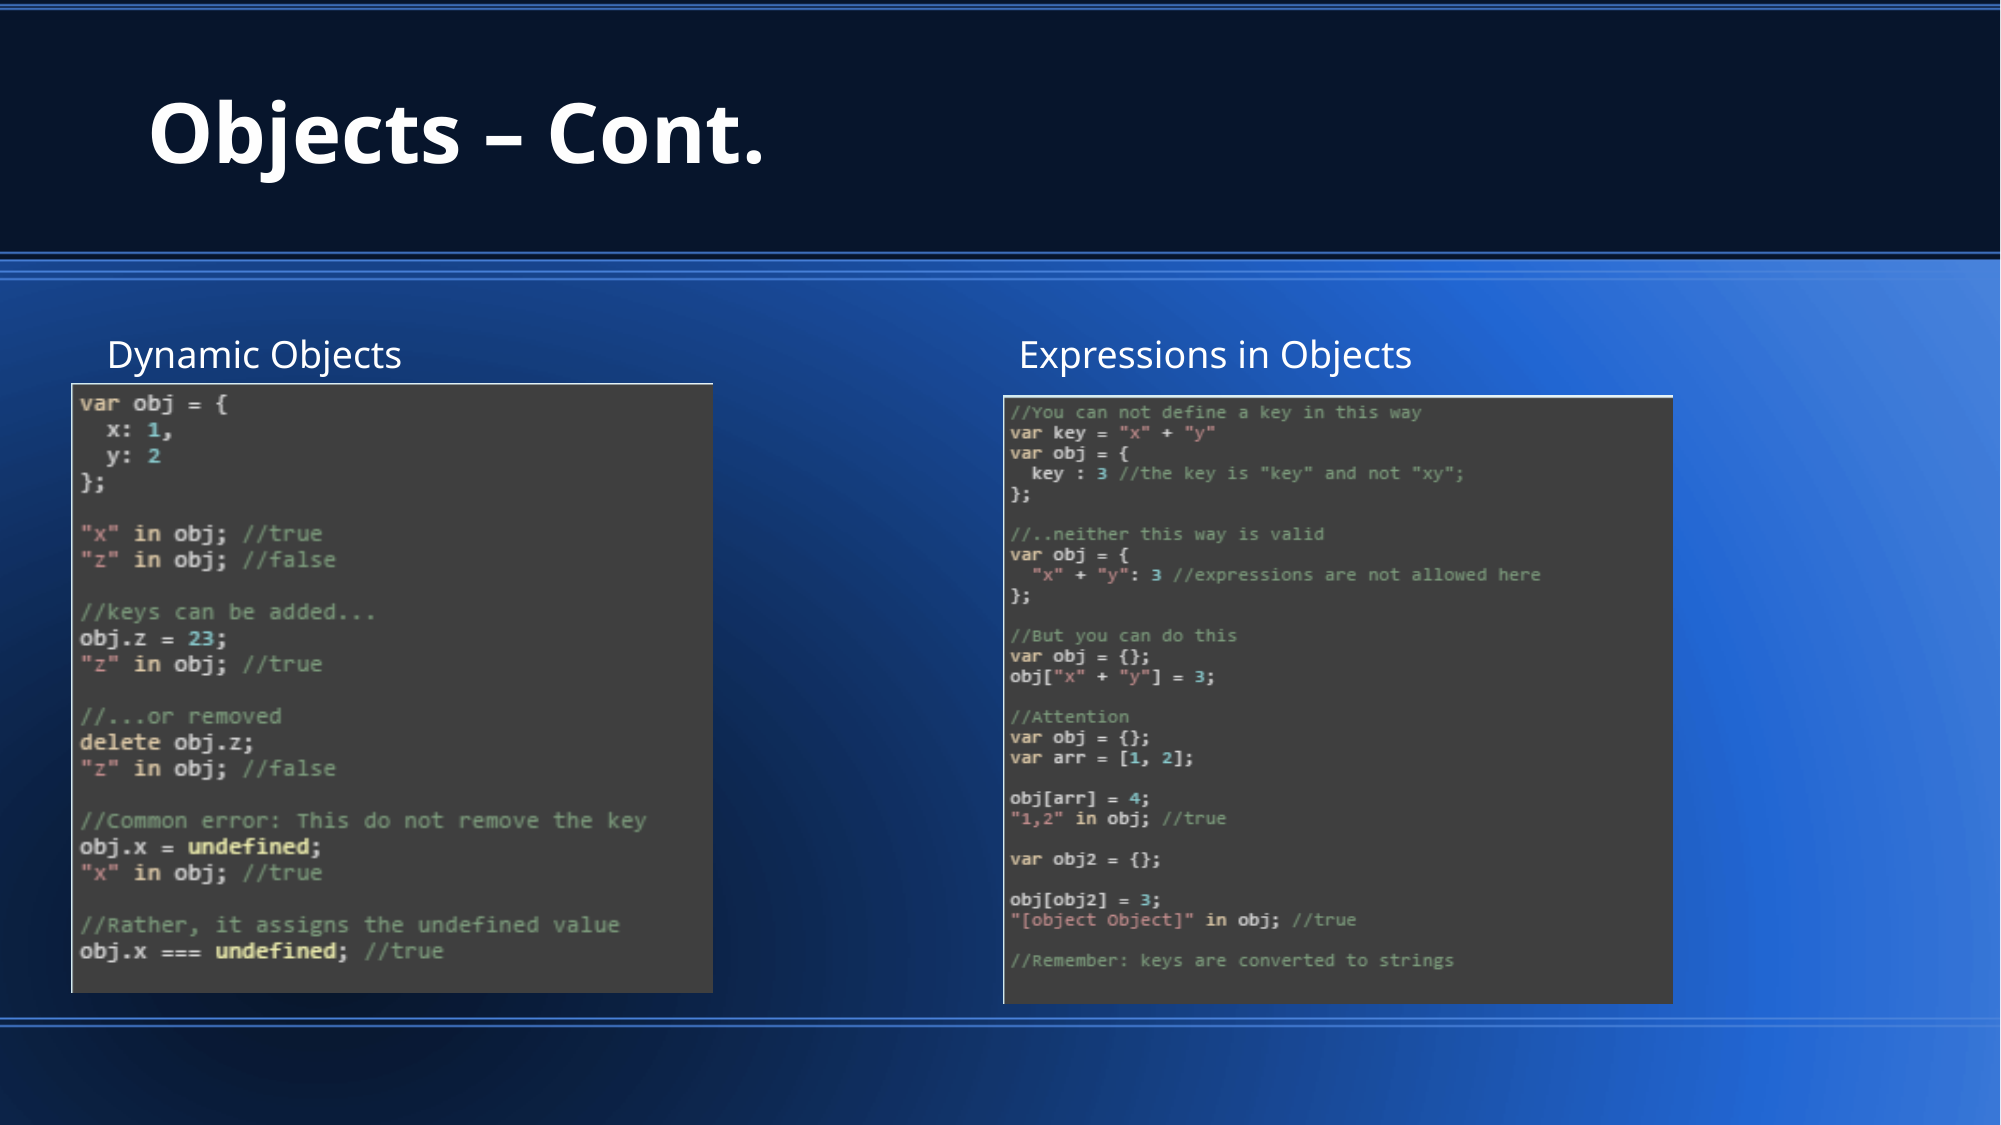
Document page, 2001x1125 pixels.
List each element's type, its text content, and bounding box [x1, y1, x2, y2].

text_box Expressions in Objects [1003, 323, 1533, 384]
text_box Dynamic Objects [91, 323, 621, 384]
title Objects – Cont. [132, 73, 1868, 233]
picture [0, 0, 2001, 1125]
